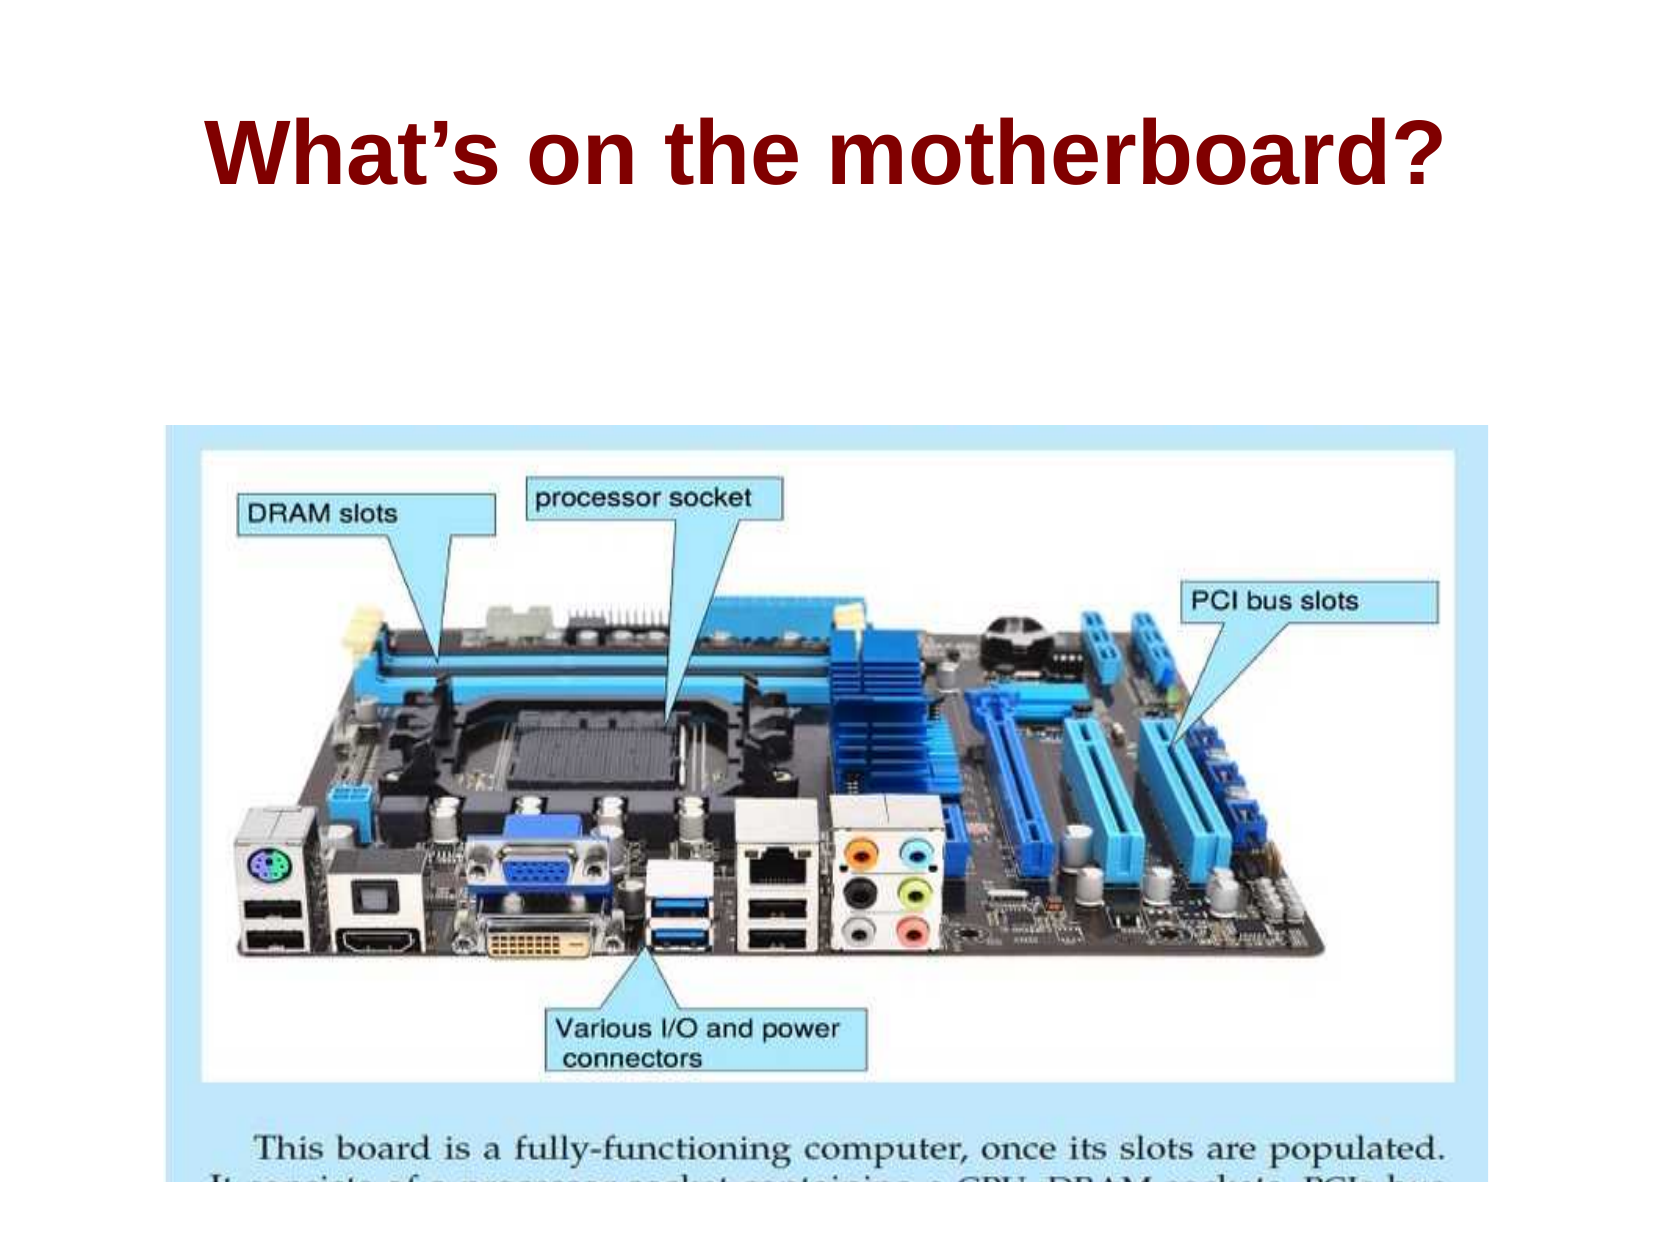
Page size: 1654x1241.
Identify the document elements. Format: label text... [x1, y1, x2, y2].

title What’s on the motherboard? [82, 49, 1571, 257]
picture [163, 425, 1489, 1182]
